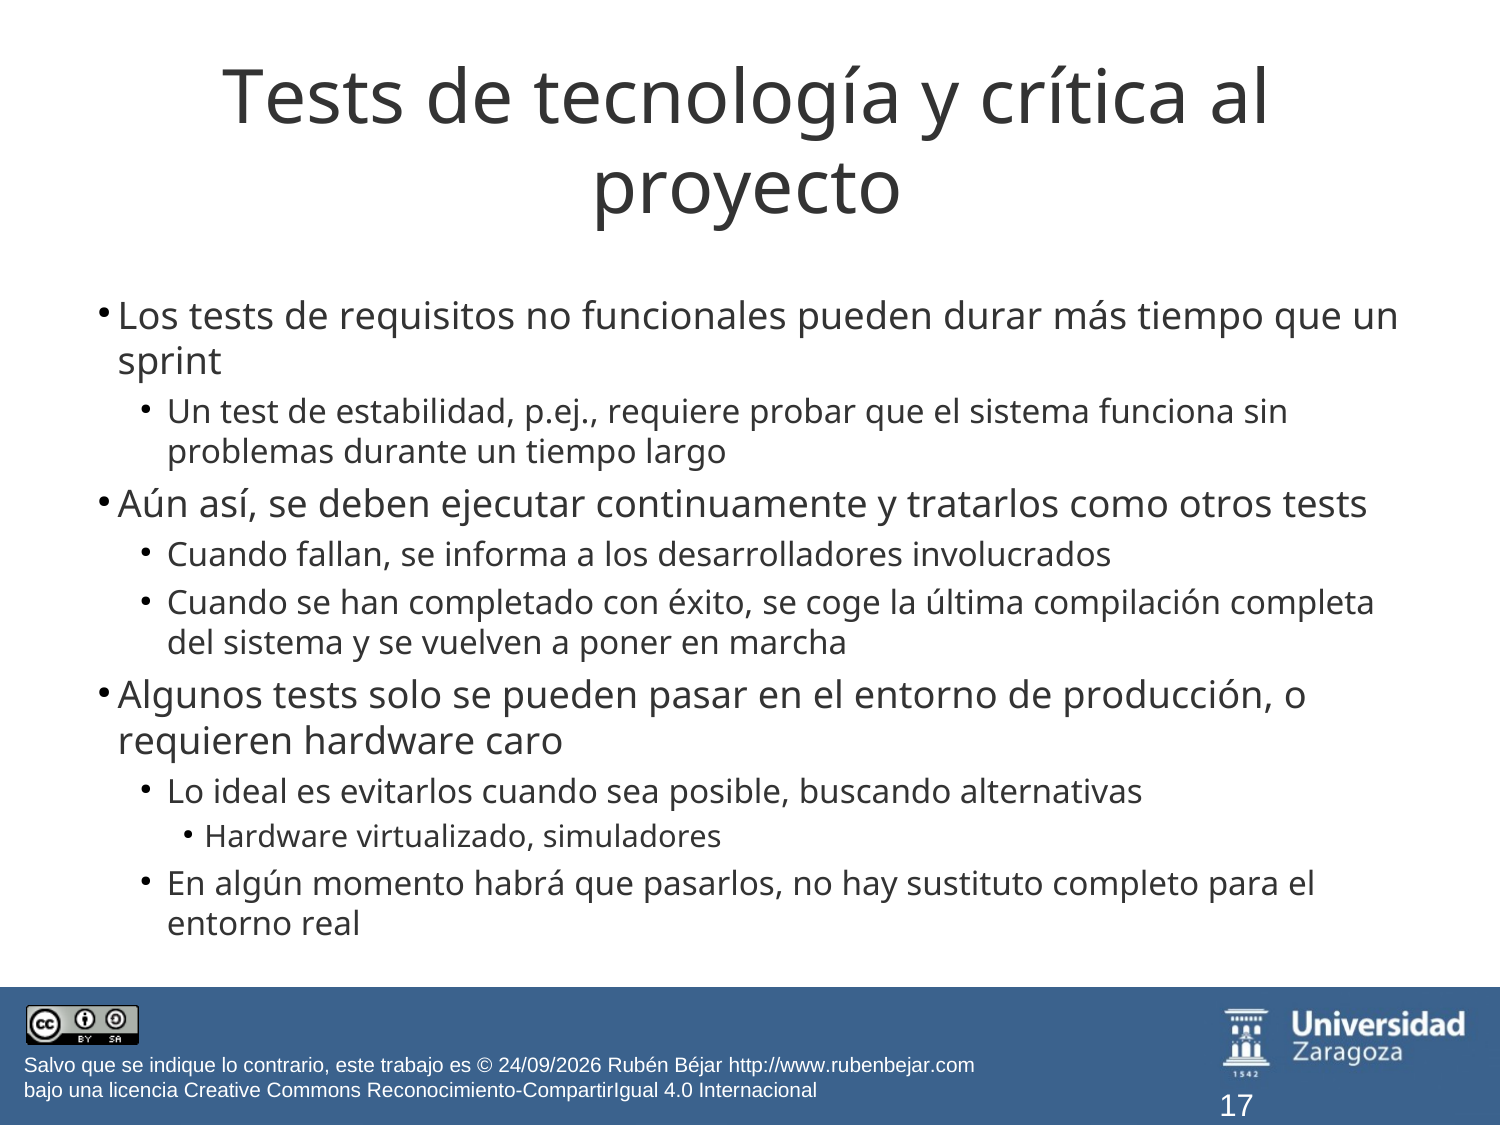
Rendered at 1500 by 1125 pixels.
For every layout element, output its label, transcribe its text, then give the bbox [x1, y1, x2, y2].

title Tests de tecnología y crítica al proyecto [74, 20, 1420, 257]
list Los tests de requisitos no funcionales pueden durar más tiempo que un sprint Un test de estabilidad, p.ej., requiere probar que el sistema funciona sin problemas durante un tiempo largo Aún así, se deben ejecutar continuamente y tratarlos como otros tests Cuando fallan, se informa a los desarrolladores involucrados Cuando se han completado con éxito, se coge la última compilación completa del sistema y se vuelven a poner en marcha Algunos tests solo se pueden pasar en el entorno de producción, o requieren hardware caro Lo ideal es evitarlos cuando sea posible, buscando alternativas Hardware virtualizado, simuladores En algún momento habrá que pasarlos, no hay sustituto completo para el entorno real [82, 283, 1418, 957]
picture [0, 987, 1500, 1125]
